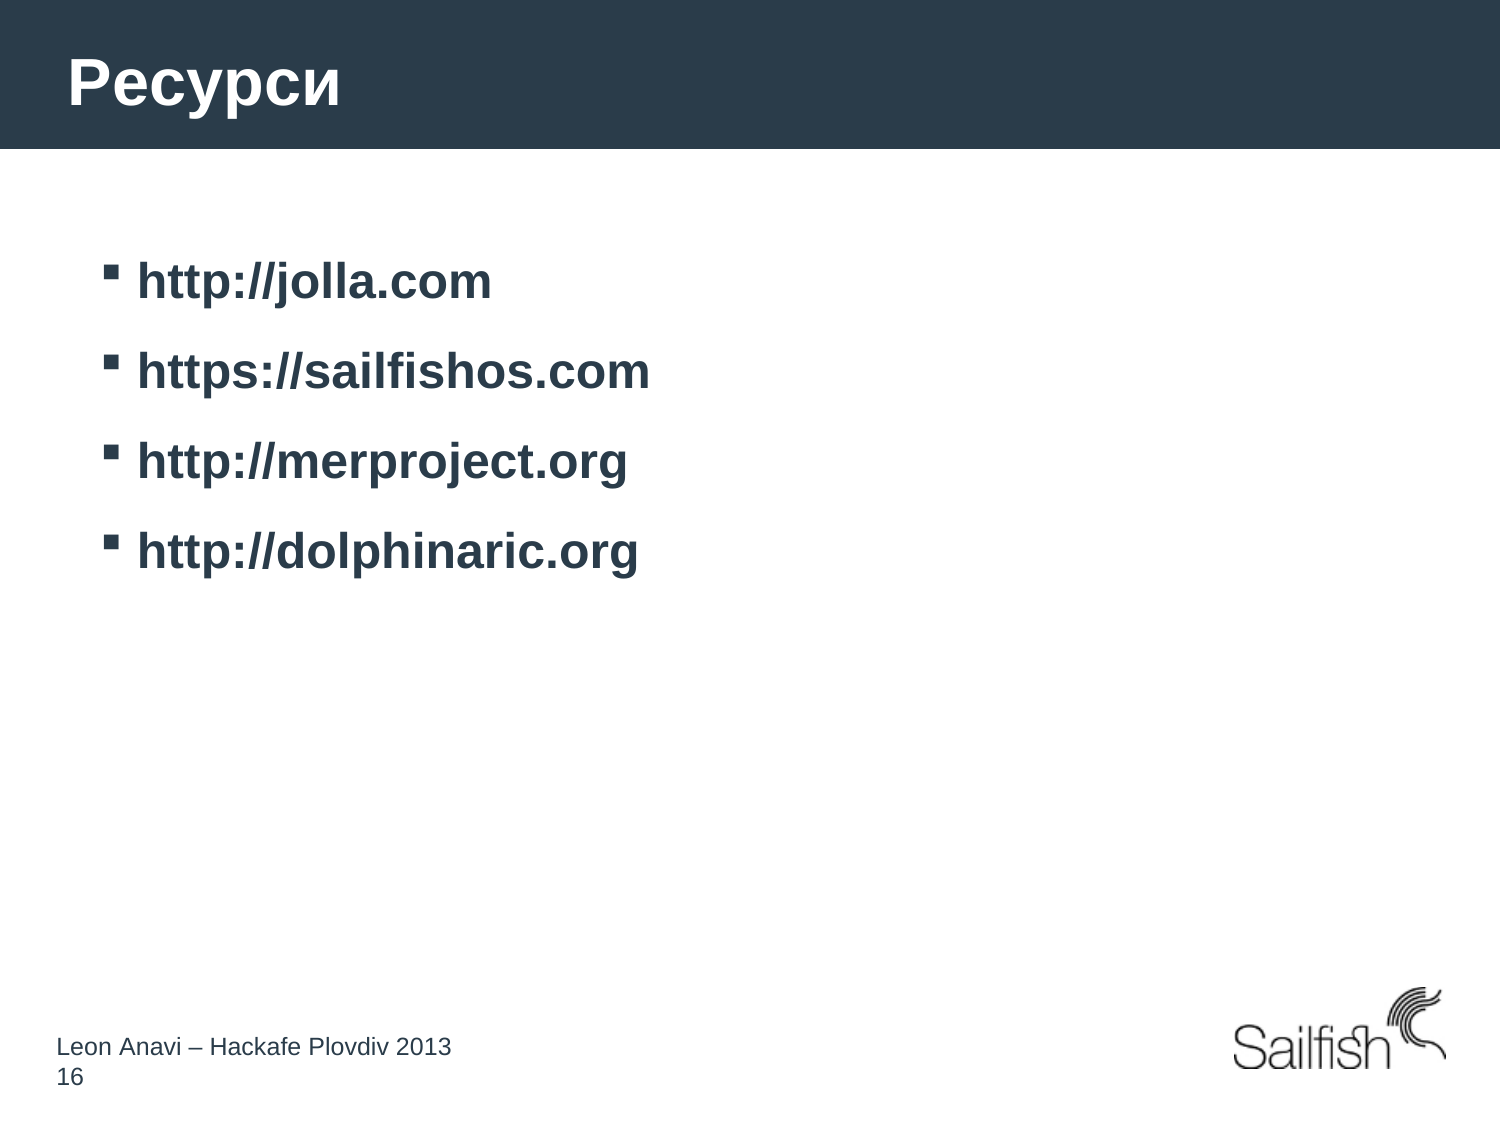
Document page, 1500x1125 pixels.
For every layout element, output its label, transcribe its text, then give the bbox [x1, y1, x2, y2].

text_box Ресурси [53, 30, 1466, 172]
text_box http://jolla.com https://sailfishos.com http://merproject.org http://dolphinaric.org [85, 211, 1500, 587]
picture [1234, 987, 1446, 1069]
